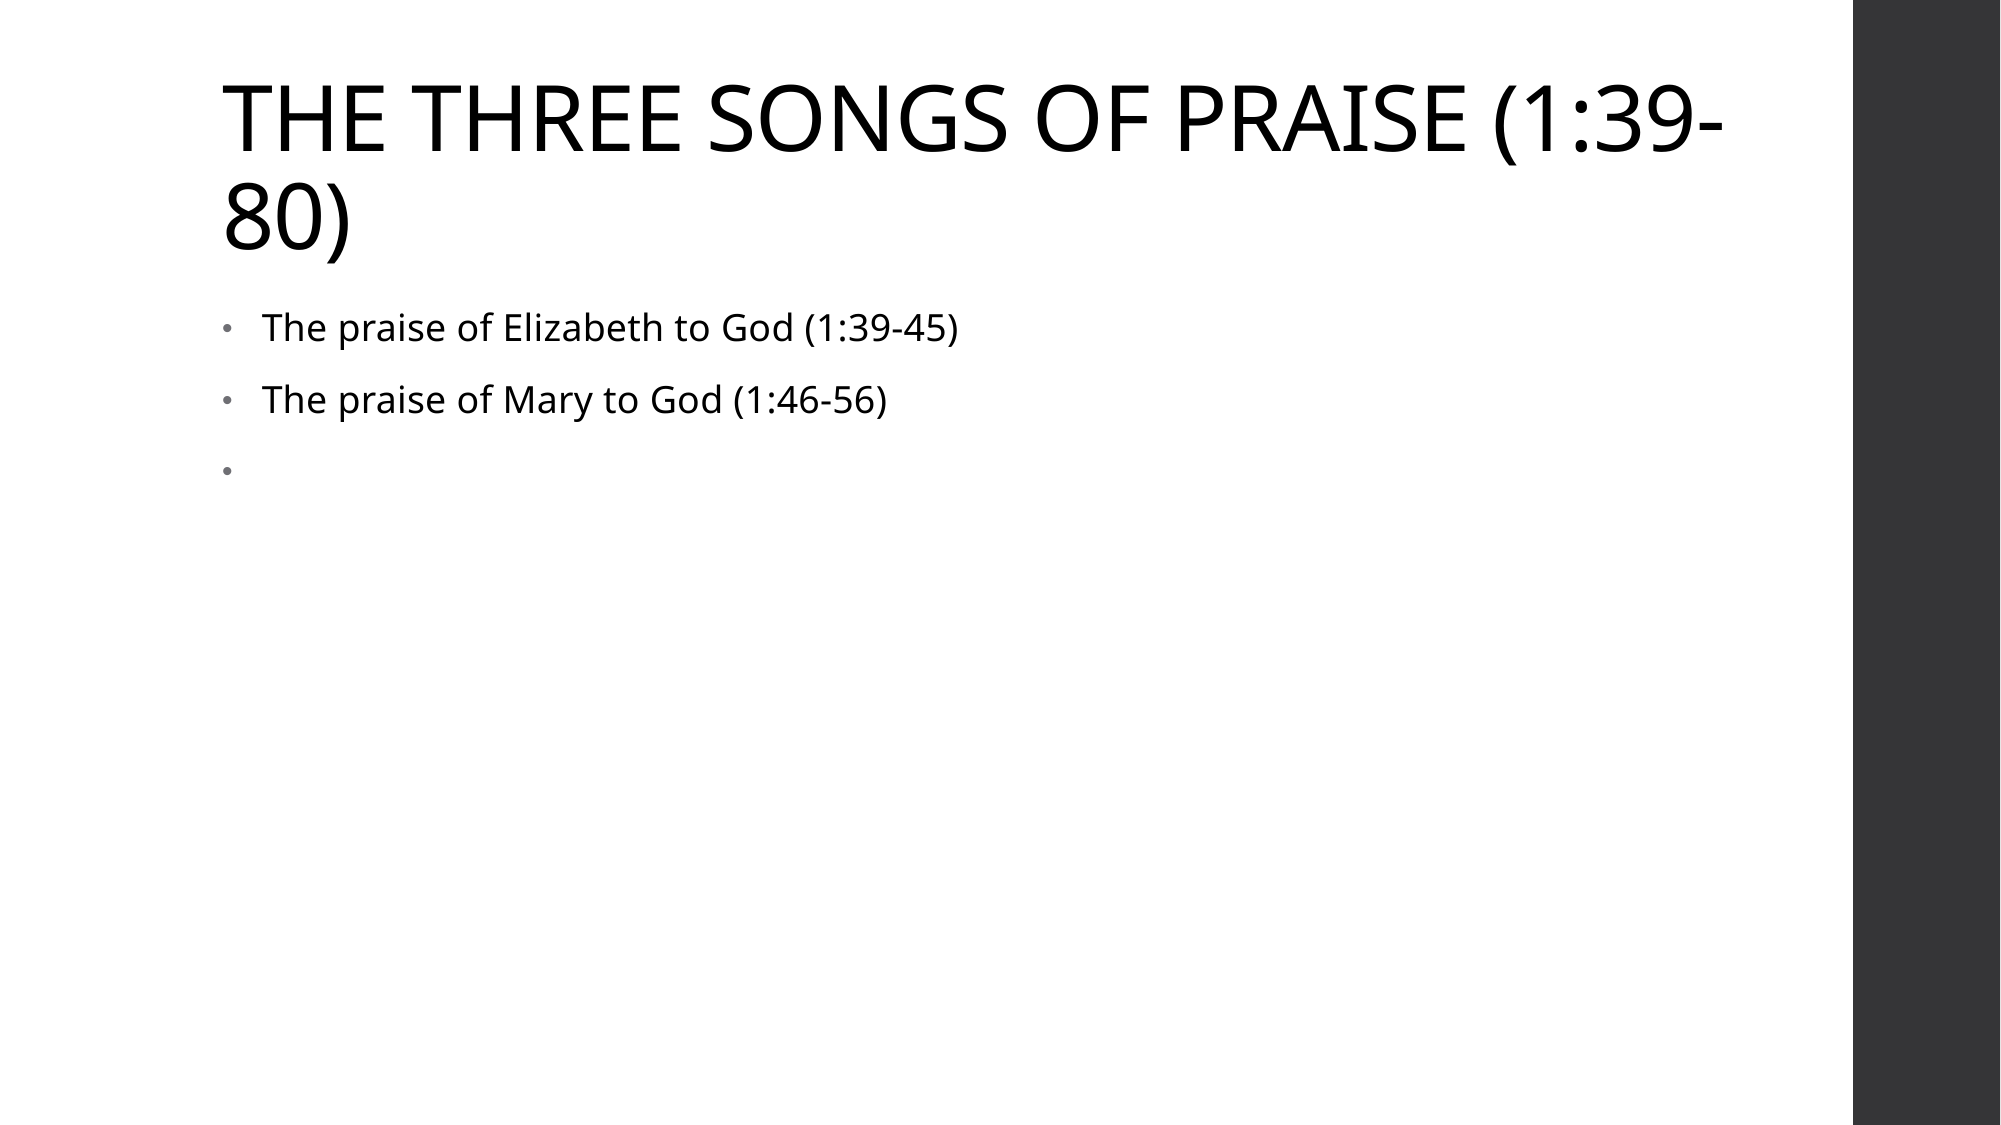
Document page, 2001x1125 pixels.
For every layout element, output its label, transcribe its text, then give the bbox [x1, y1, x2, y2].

list The praise of Elizabeth to God (1:39-45) The praise of Mary to God (1:46-56) [206, 299, 1617, 1014]
title THE THREE SONGS OF PRAISE (1:39-80) [206, 60, 1797, 278]
